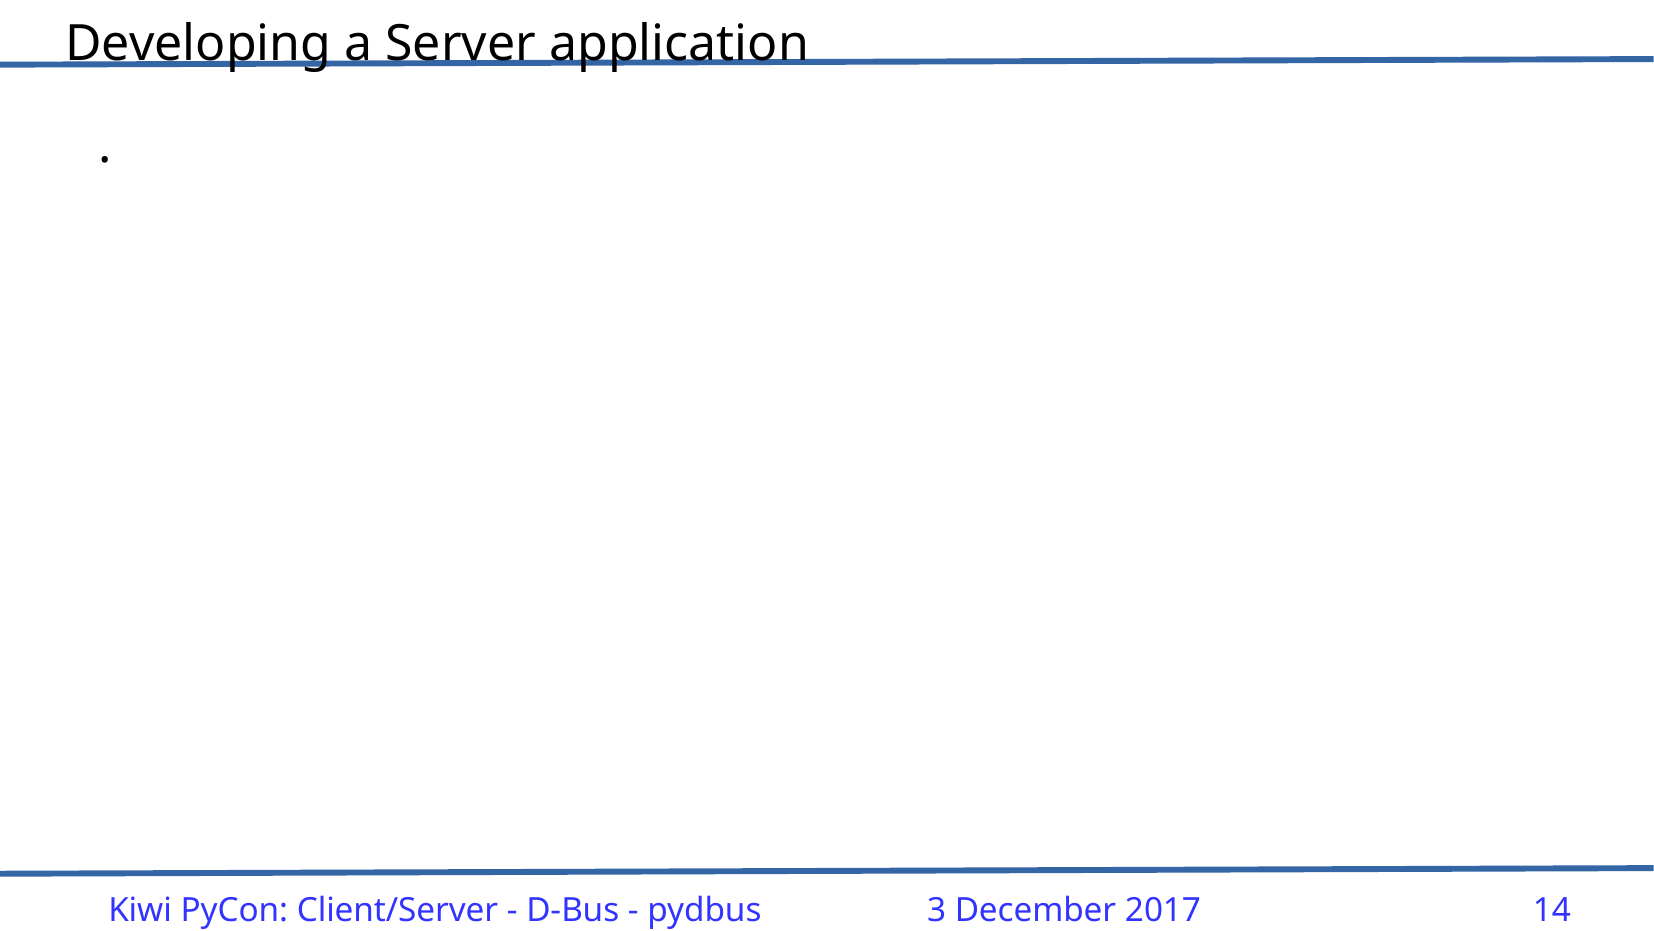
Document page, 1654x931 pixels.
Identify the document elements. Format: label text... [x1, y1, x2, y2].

text_box . [84, 101, 1586, 750]
text_box Developing a Server application [37, 0, 1540, 76]
